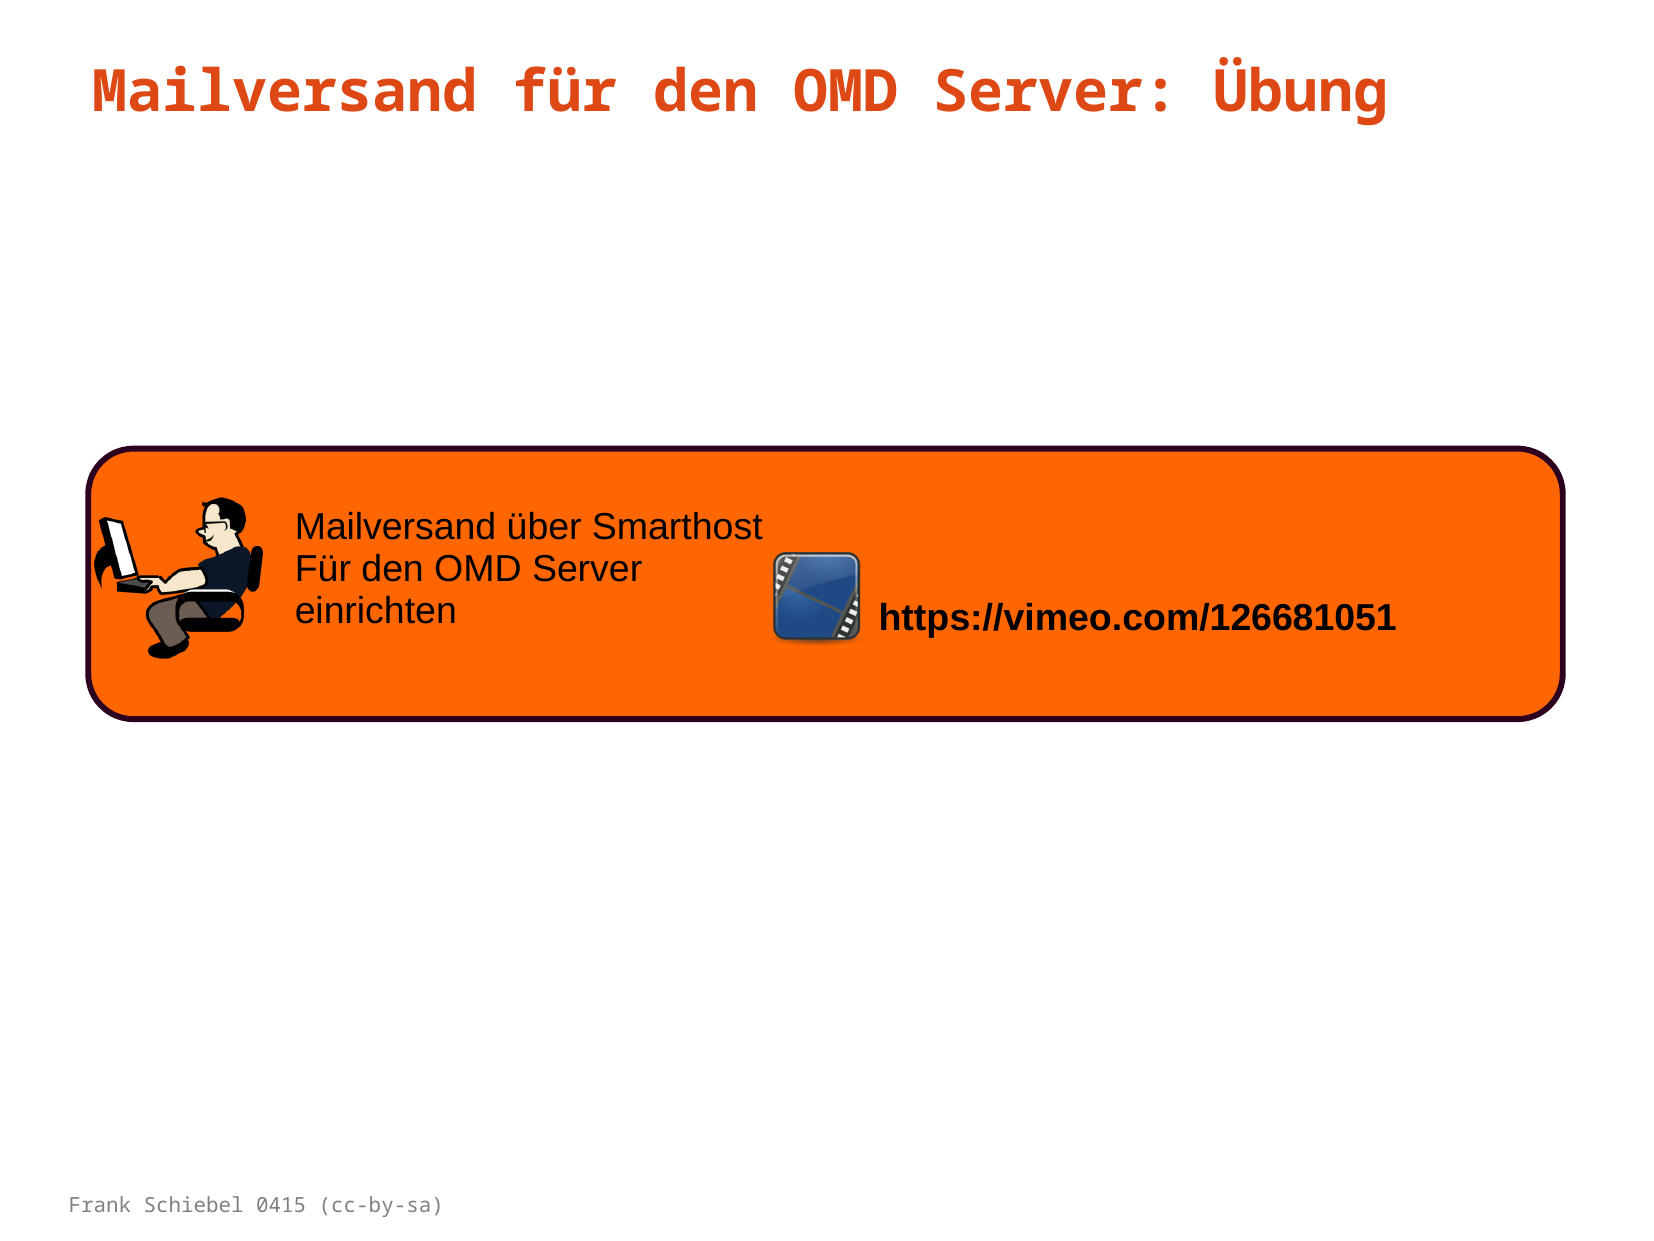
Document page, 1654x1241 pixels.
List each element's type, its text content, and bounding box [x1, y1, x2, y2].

text_box https://vimeo.com/126681051 [864, 588, 1487, 646]
text_box Mailversand für den OMD Server: Übung [78, 42, 1465, 117]
text_box [88, 448, 1563, 720]
picture [94, 497, 263, 659]
text_box Mailversand über Smarthost Für den OMD Server einrichten [280, 497, 778, 639]
picture [769, 552, 864, 646]
